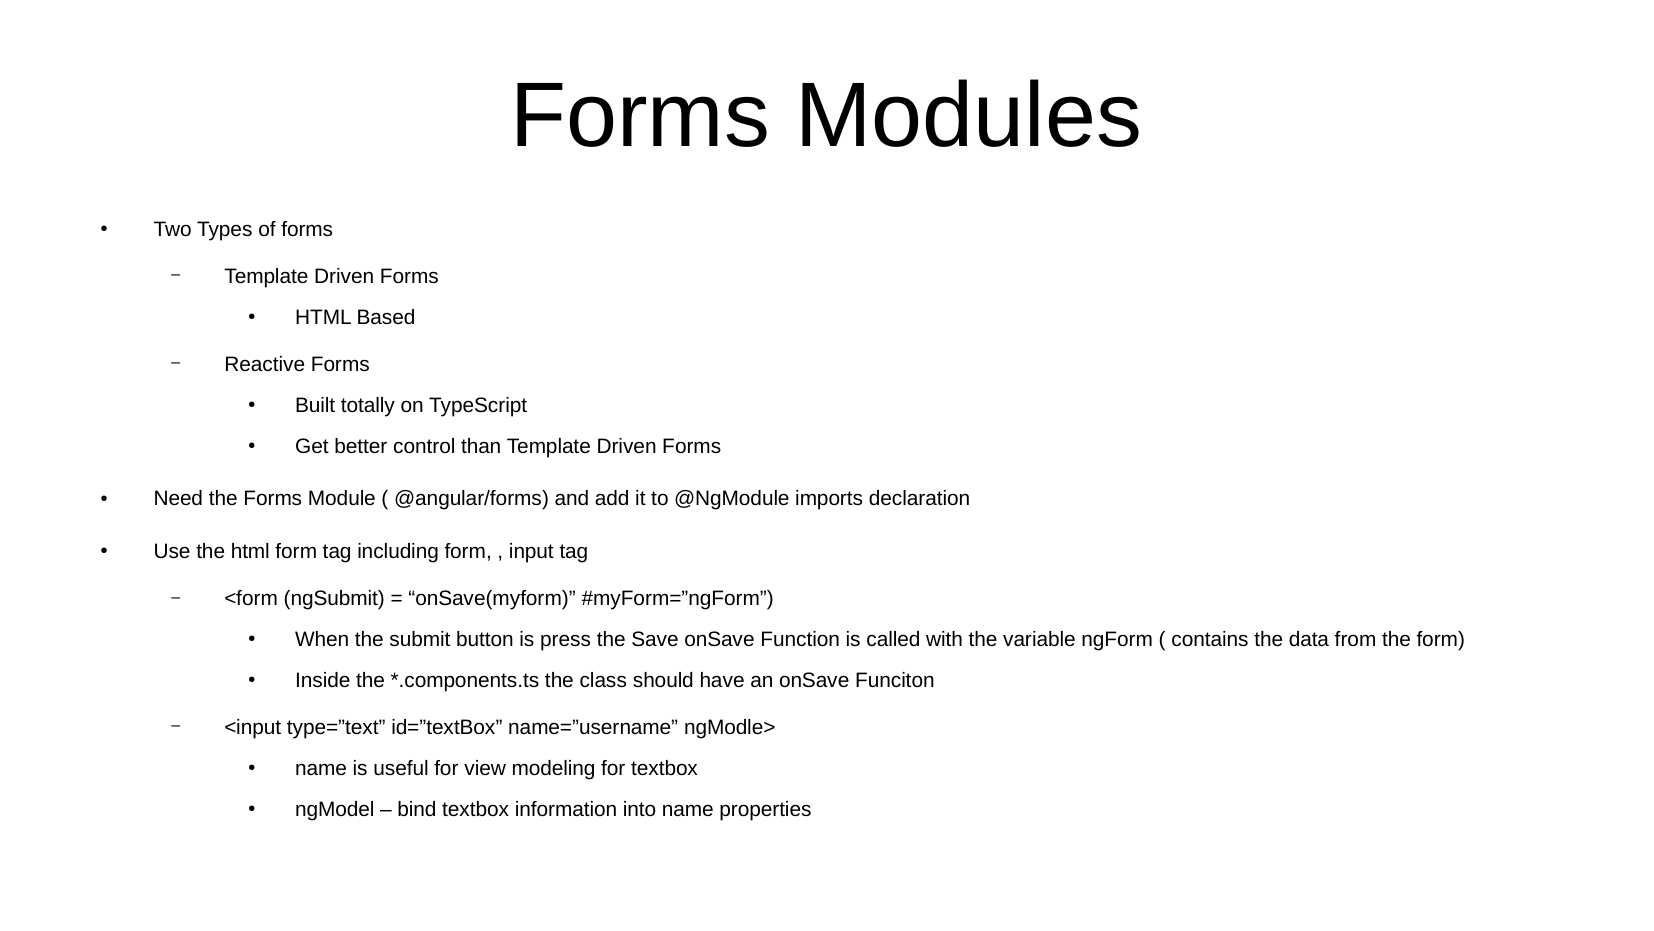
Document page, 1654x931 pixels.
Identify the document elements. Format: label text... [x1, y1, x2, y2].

title Forms Modules [82, 37, 1571, 193]
list Two Types of forms Template Driven Forms HTML Based Reactive Forms Built totally on TypeScript Get better control than Template Driven Forms Need the Forms Module ( @angular/forms) and add it to @NgModule imports declaration Use the html form tag including form, , input tag <form (ngSubmit) = “onSave(myform)” #myForm=”ngForm”) When the submit button is press the Save onSave Function is called with the variable ngForm ( contains the data from the form) Inside the *.components.ts the class should have an onSave Funciton <input type=”text” id=”textBox” name=”username” ngModle> name is useful for view modeling for textbox ngModel – bind textbox information into name properties [82, 217, 1571, 901]
